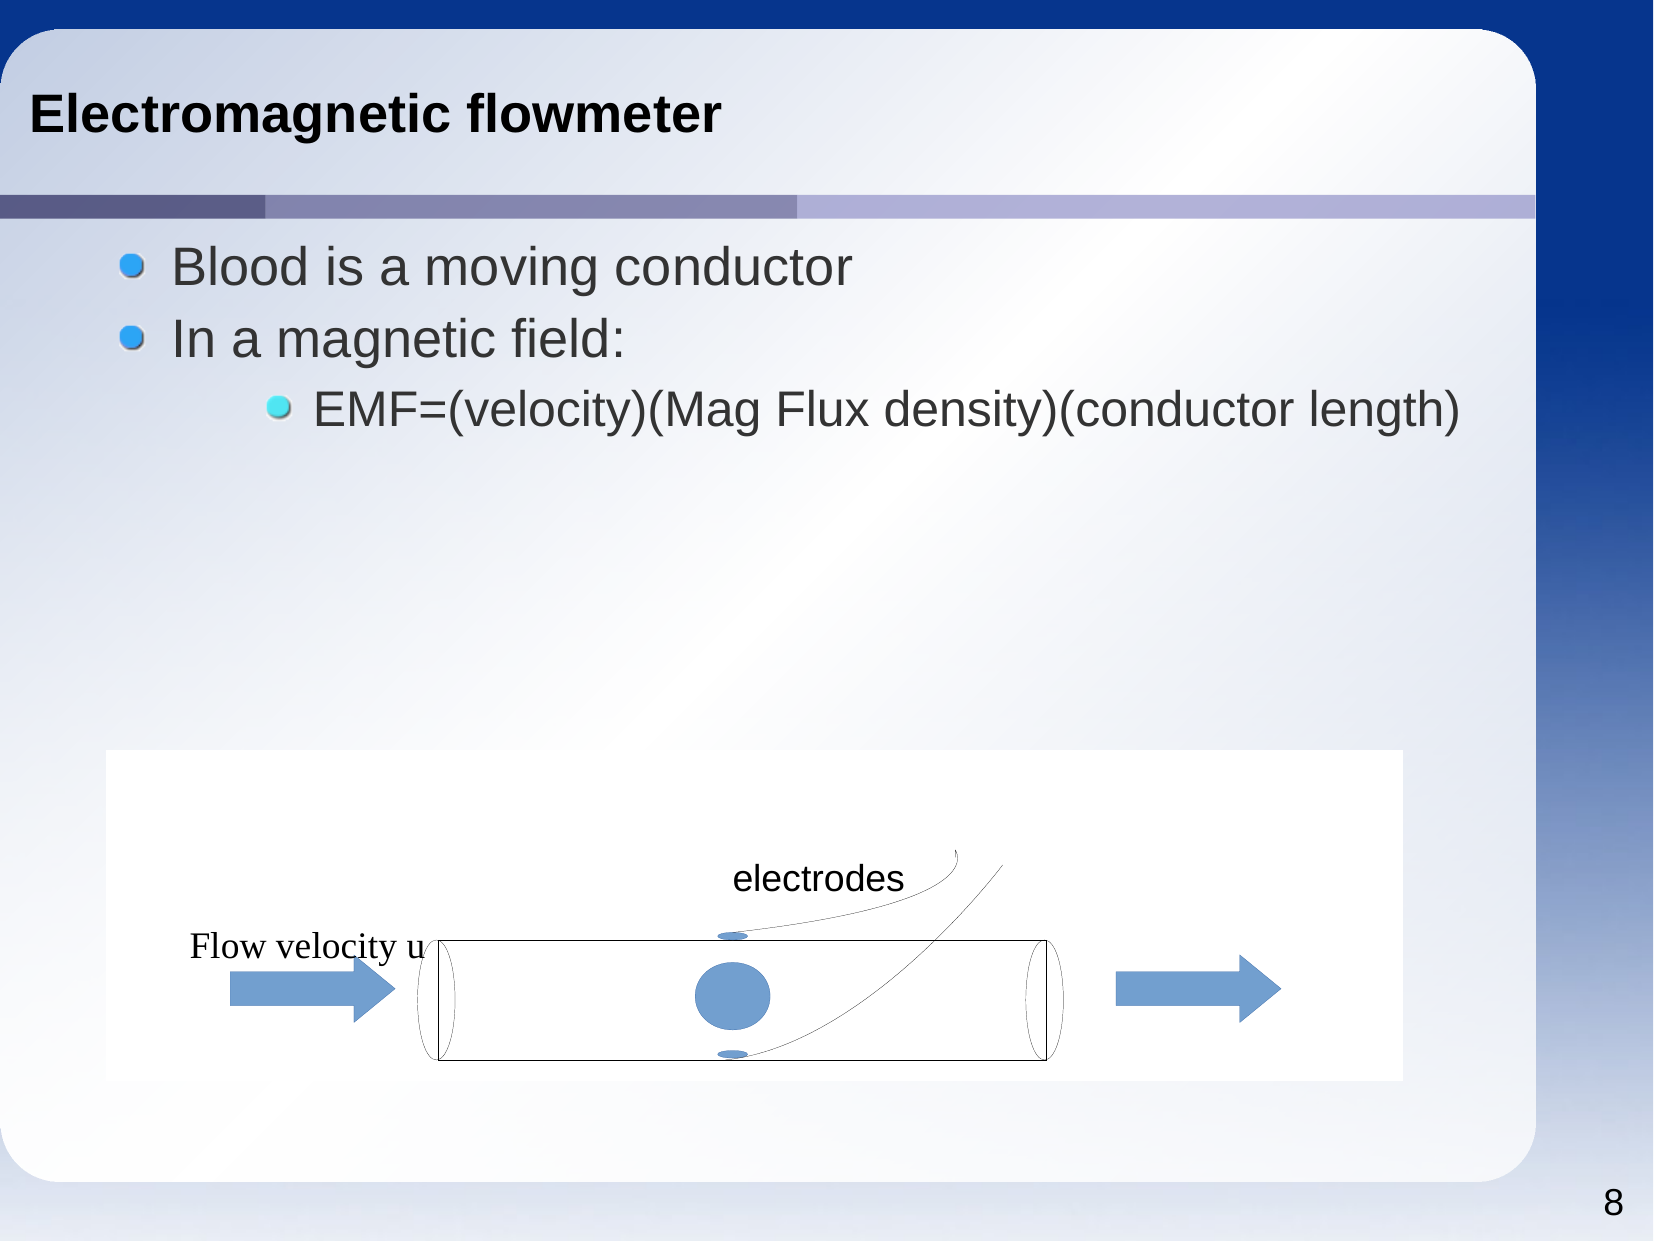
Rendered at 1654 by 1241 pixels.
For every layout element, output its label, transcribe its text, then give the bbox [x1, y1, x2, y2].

title Electromagnetic flowmeter [29, 49, 1506, 178]
chart [106, 750, 1404, 1082]
picture [0, 0, 1654, 1241]
list Blood is a moving conductor In a magnetic field: EMF=(velocity)(Mag Flux density)(conductor length) [29, 236, 1506, 673]
